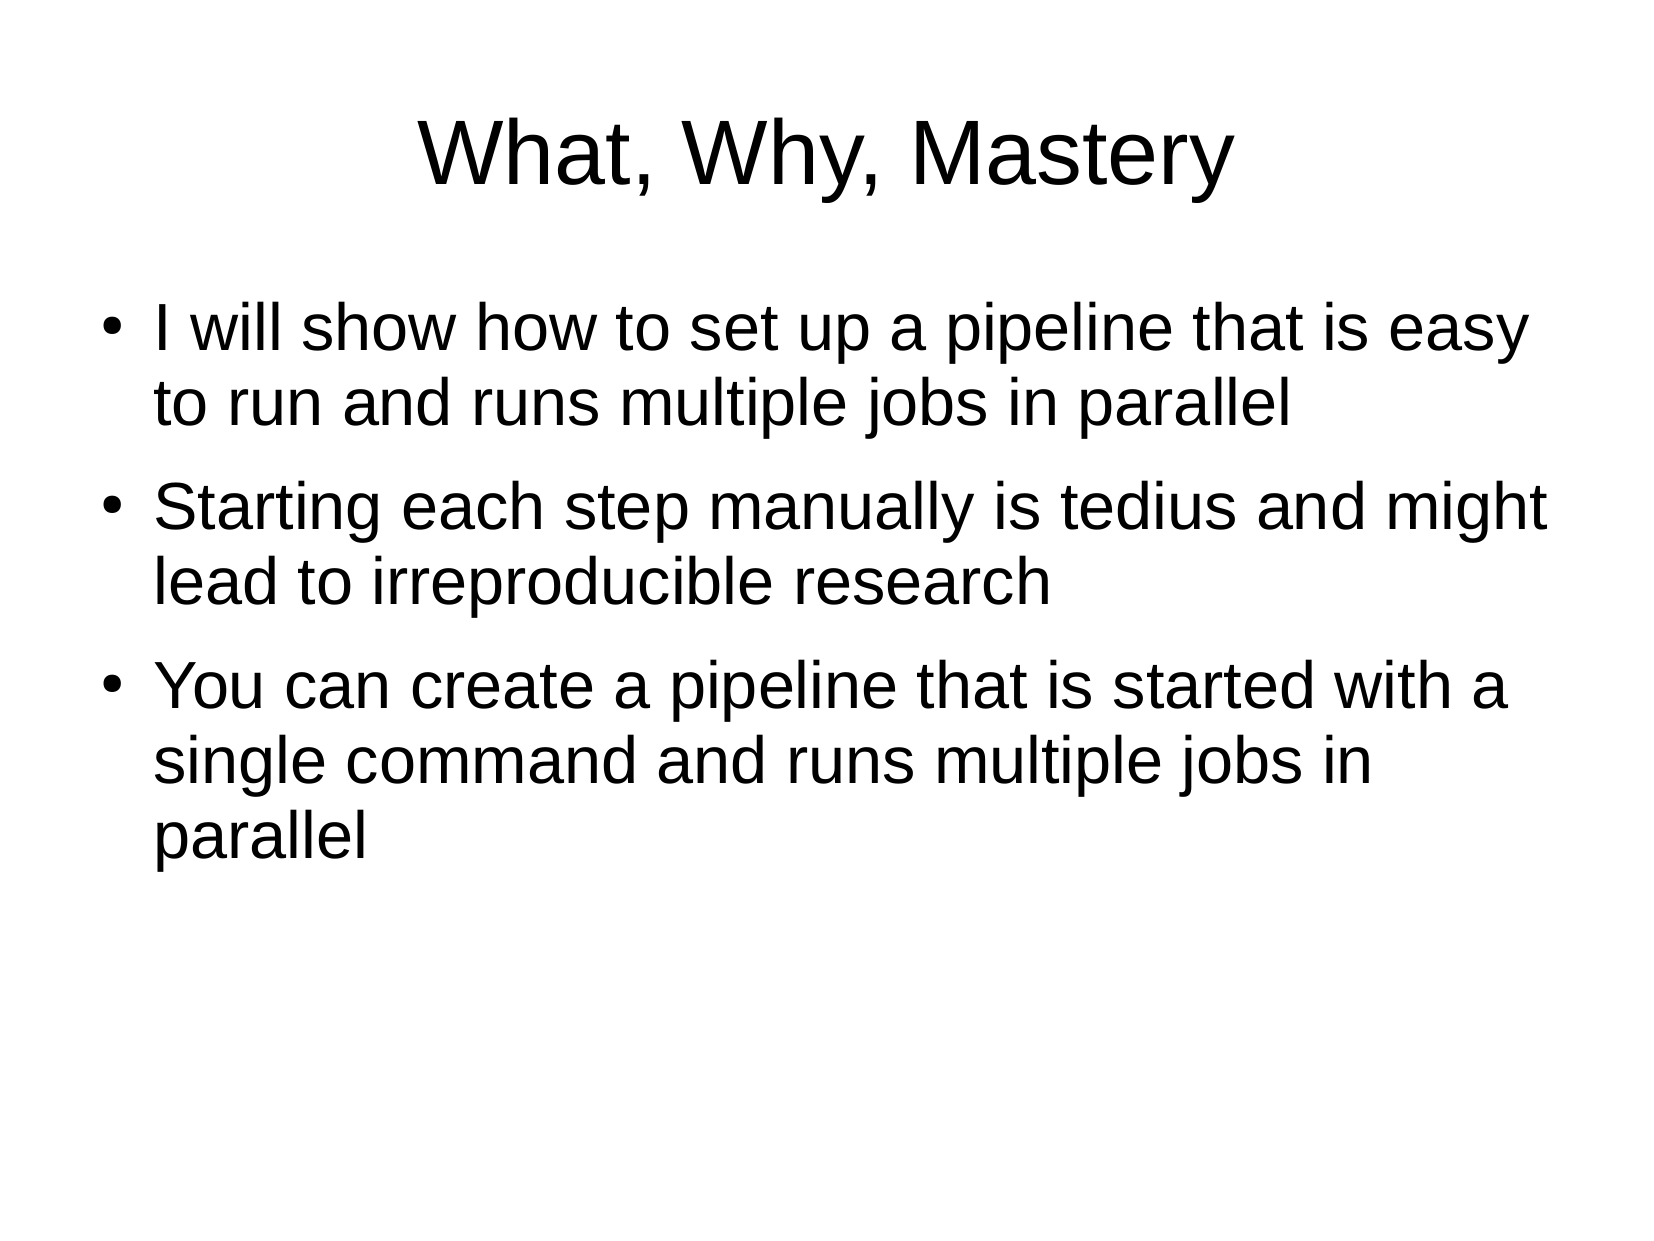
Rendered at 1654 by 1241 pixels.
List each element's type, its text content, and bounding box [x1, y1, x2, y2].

title What, Why, Mastery [82, 49, 1571, 257]
list I will show how to set up a pipeline that is easy to run and runs multiple jobs in parallel Starting each step manually is tedius and might lead to irreproducible research You can create a pipeline that is started with a single command and runs multiple jobs in parallel [82, 290, 1571, 1010]
